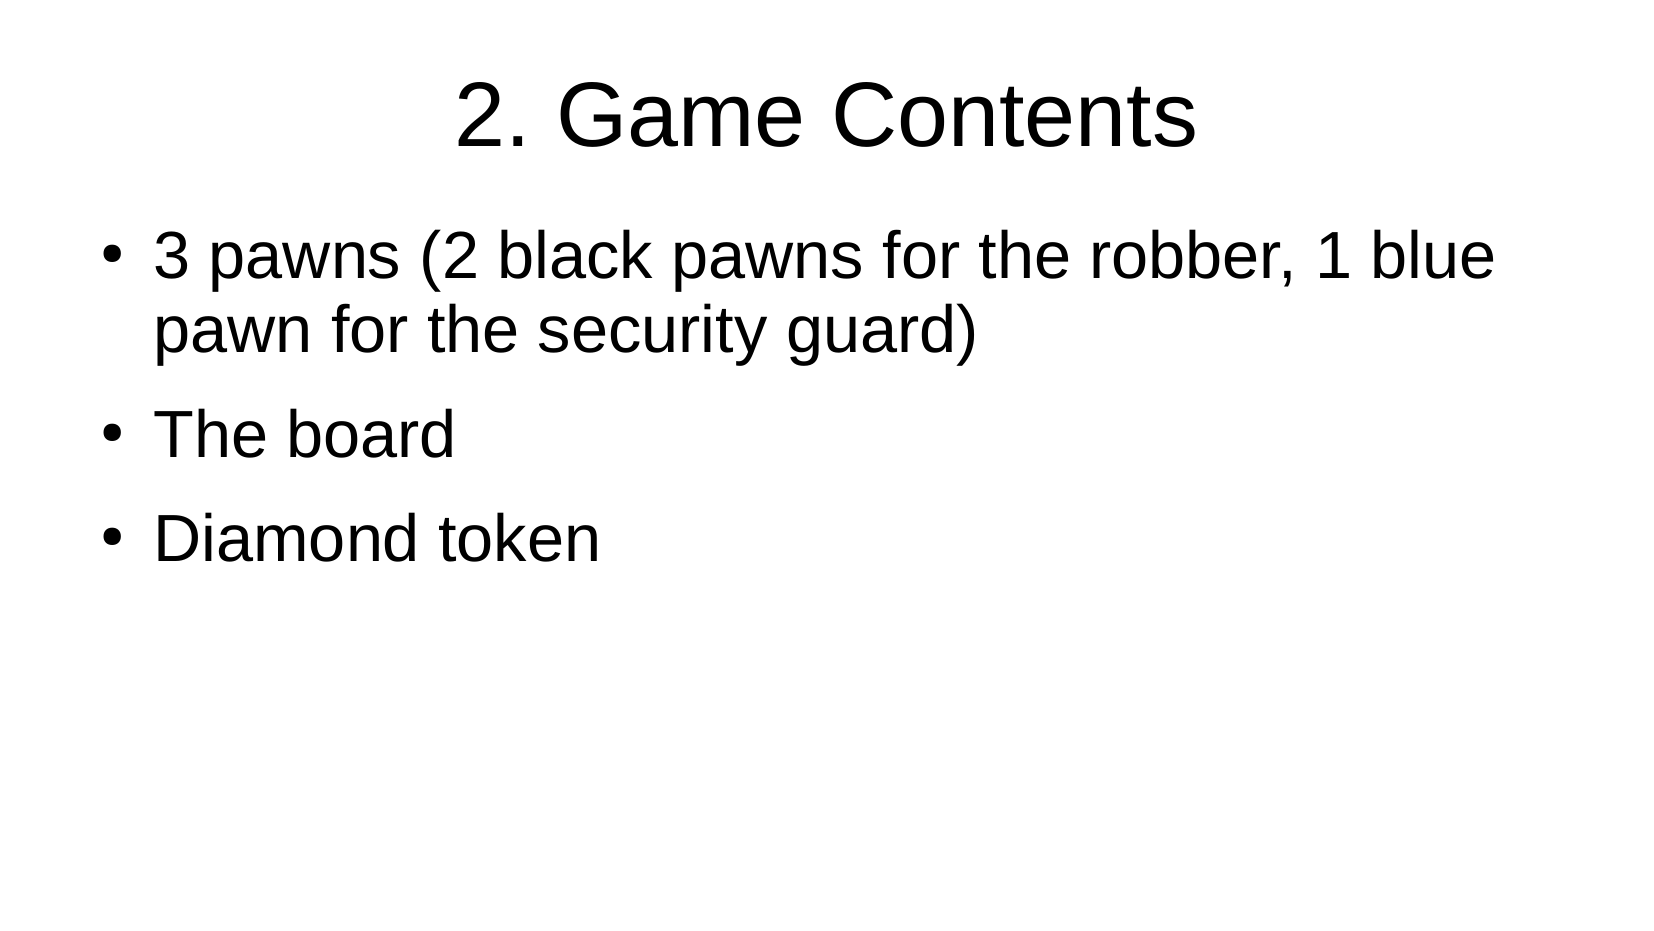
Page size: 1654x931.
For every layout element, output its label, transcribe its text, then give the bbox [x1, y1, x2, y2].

list 3 pawns (2 black pawns for the robber, 1 blue pawn for the security guard) The board Diamond token [82, 217, 1571, 758]
title 2. Game Contents [82, 37, 1571, 193]
